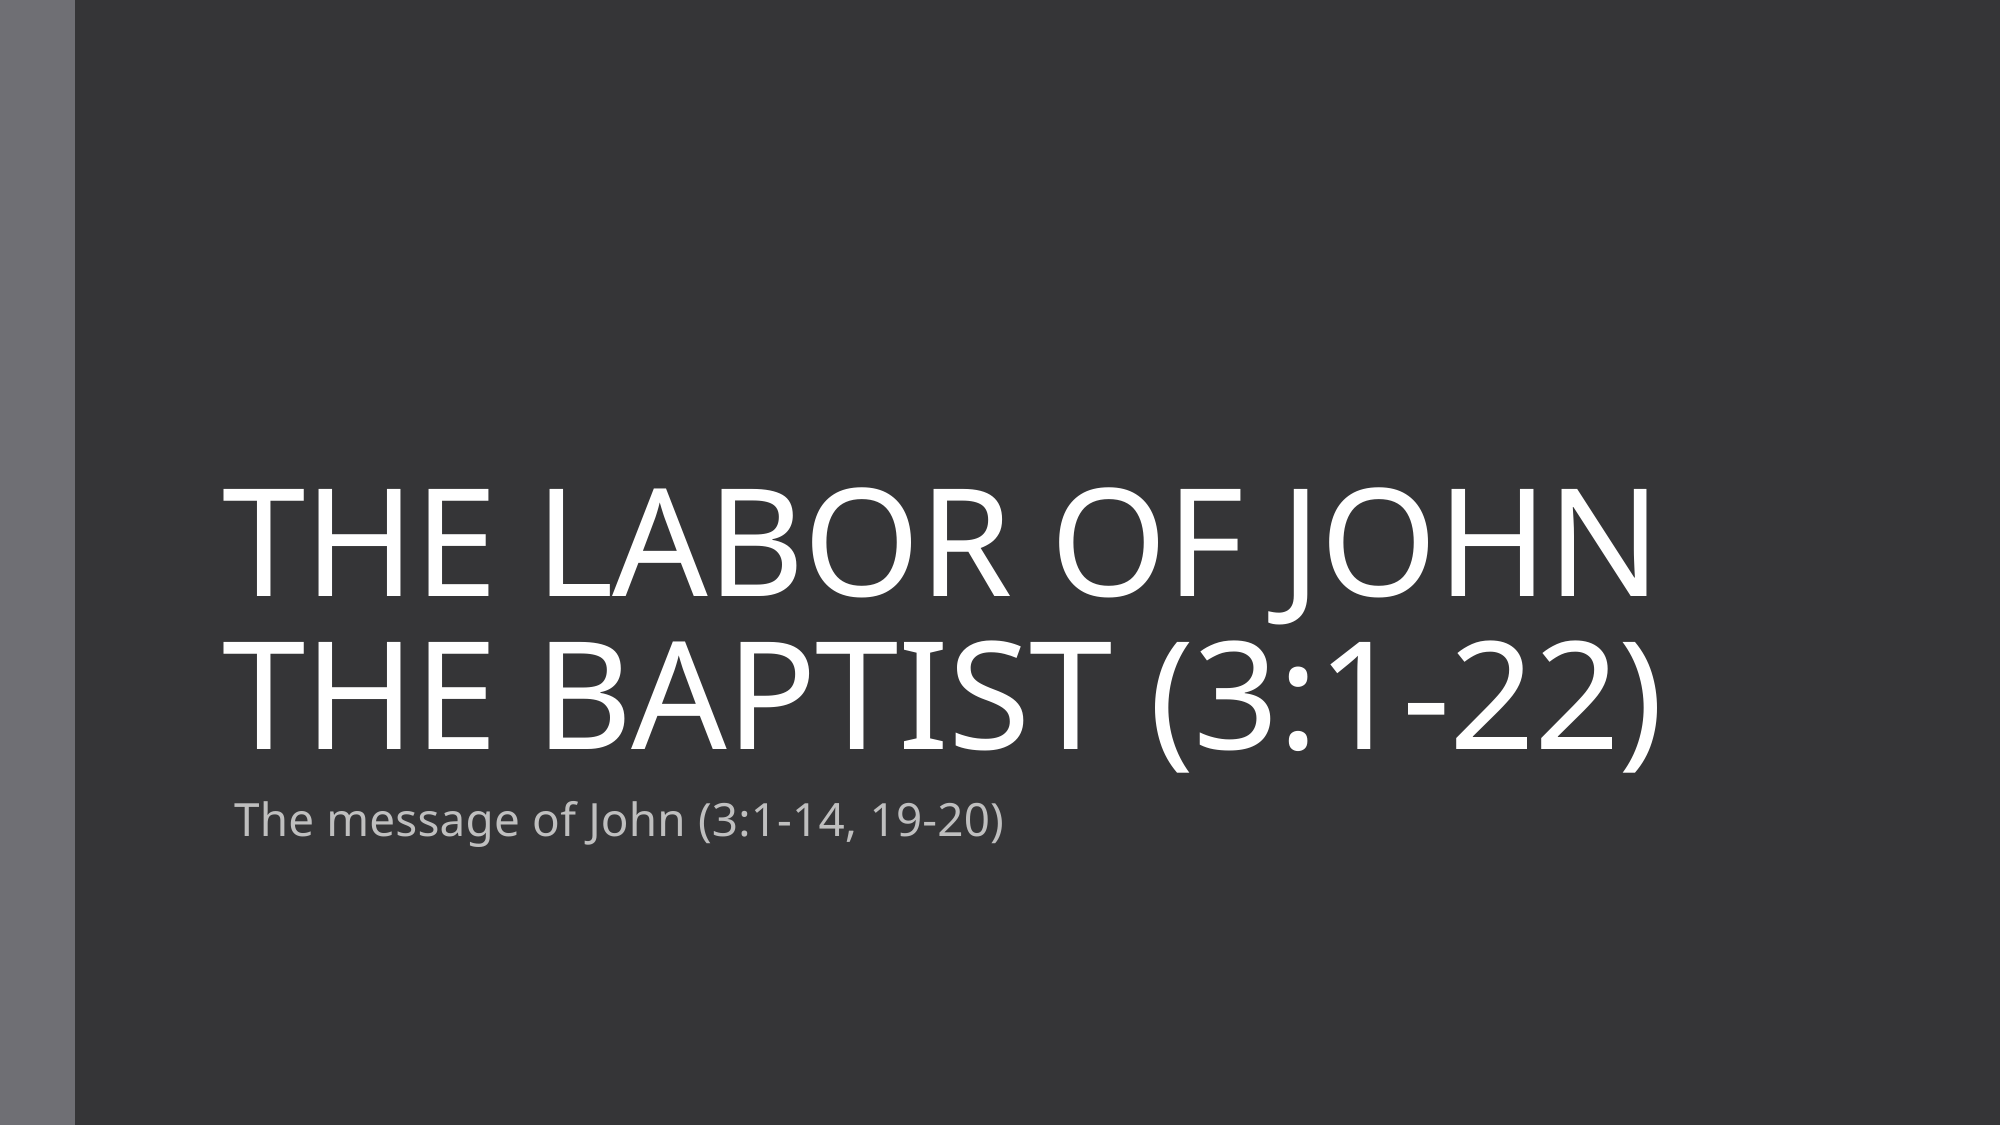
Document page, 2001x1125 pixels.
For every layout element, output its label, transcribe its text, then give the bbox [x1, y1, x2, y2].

title THE LABOR OF JOHN THE BAPTIST (3:1-22) [206, 124, 1752, 787]
subtitle The message of John (3:1-14, 19-20) [206, 787, 1752, 1066]
